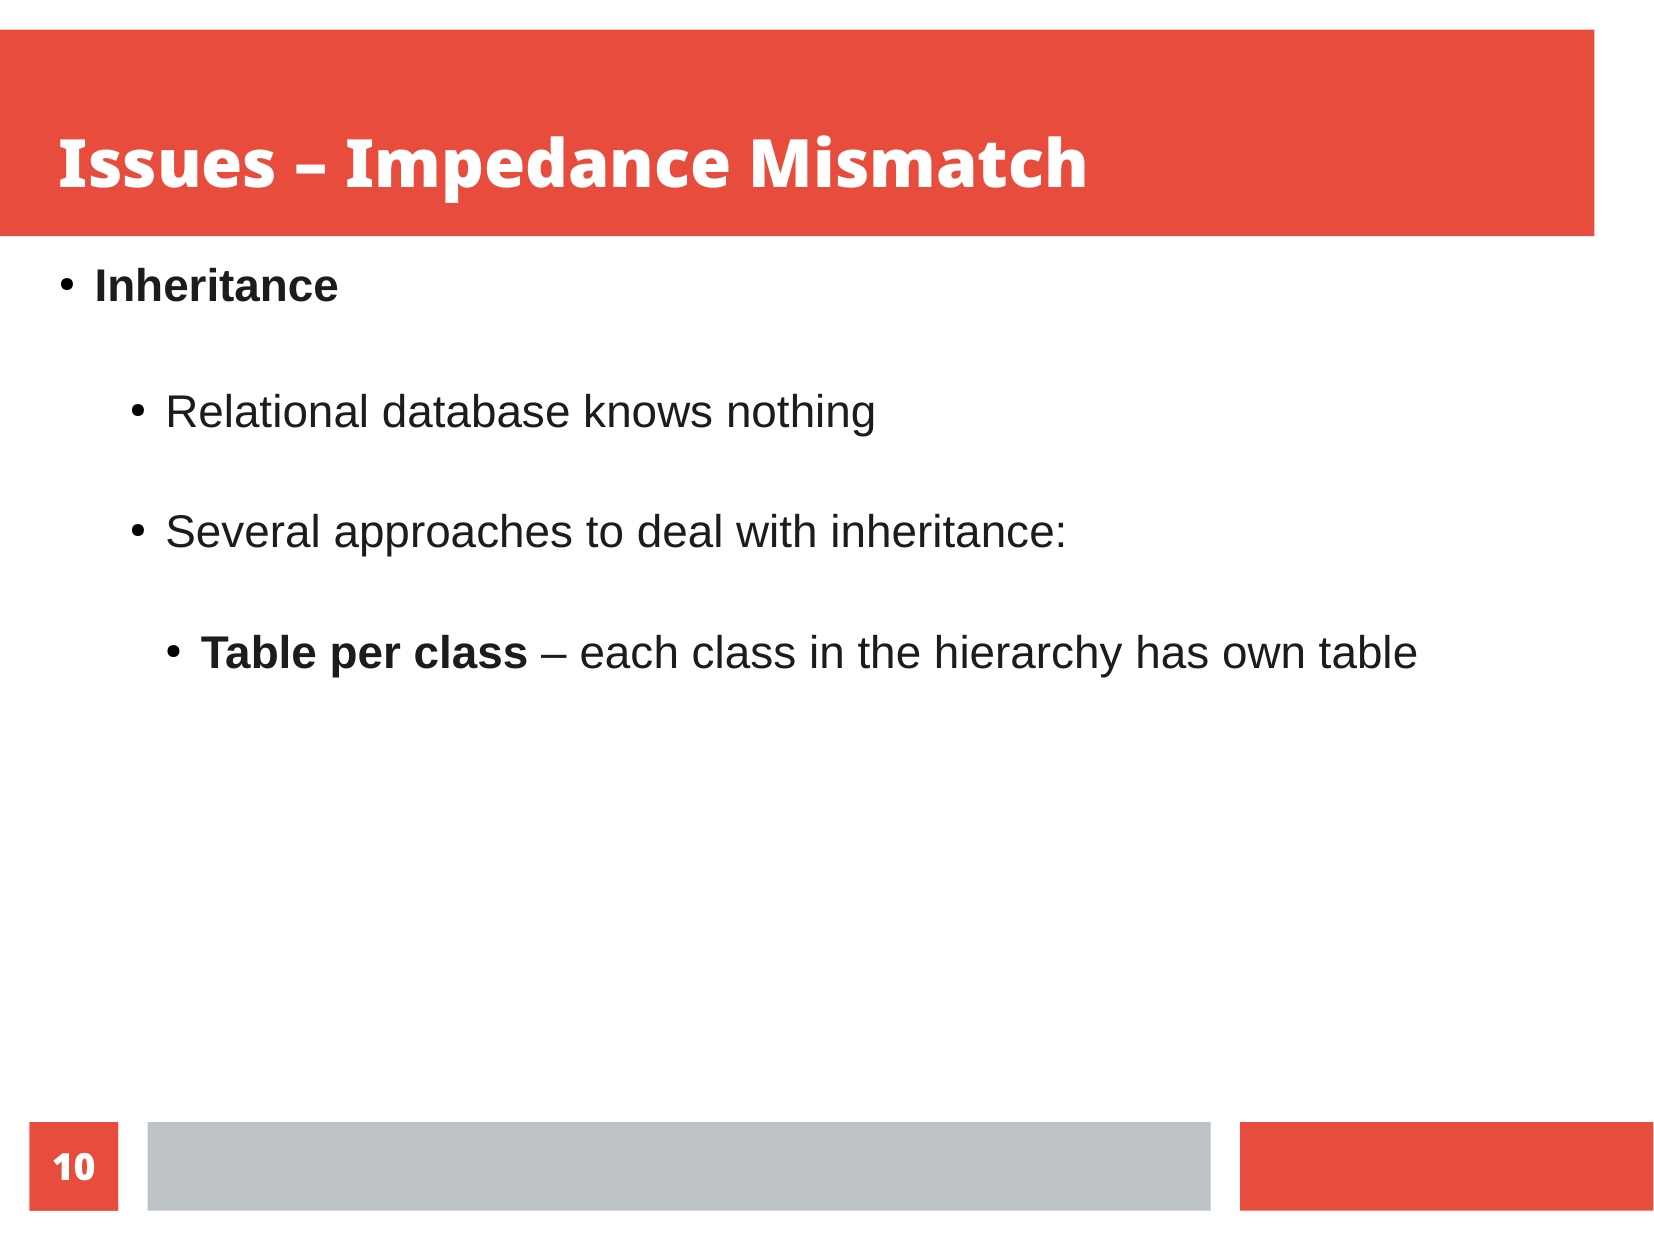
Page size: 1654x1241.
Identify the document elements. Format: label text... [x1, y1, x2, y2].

title Issues – Impedance Mismatch [59, 59, 1595, 207]
list Inheritance Relational database knows nothing Several approaches to deal with inheritance: Table per class – each class in the hierarchy has own table [59, 259, 1565, 1092]
